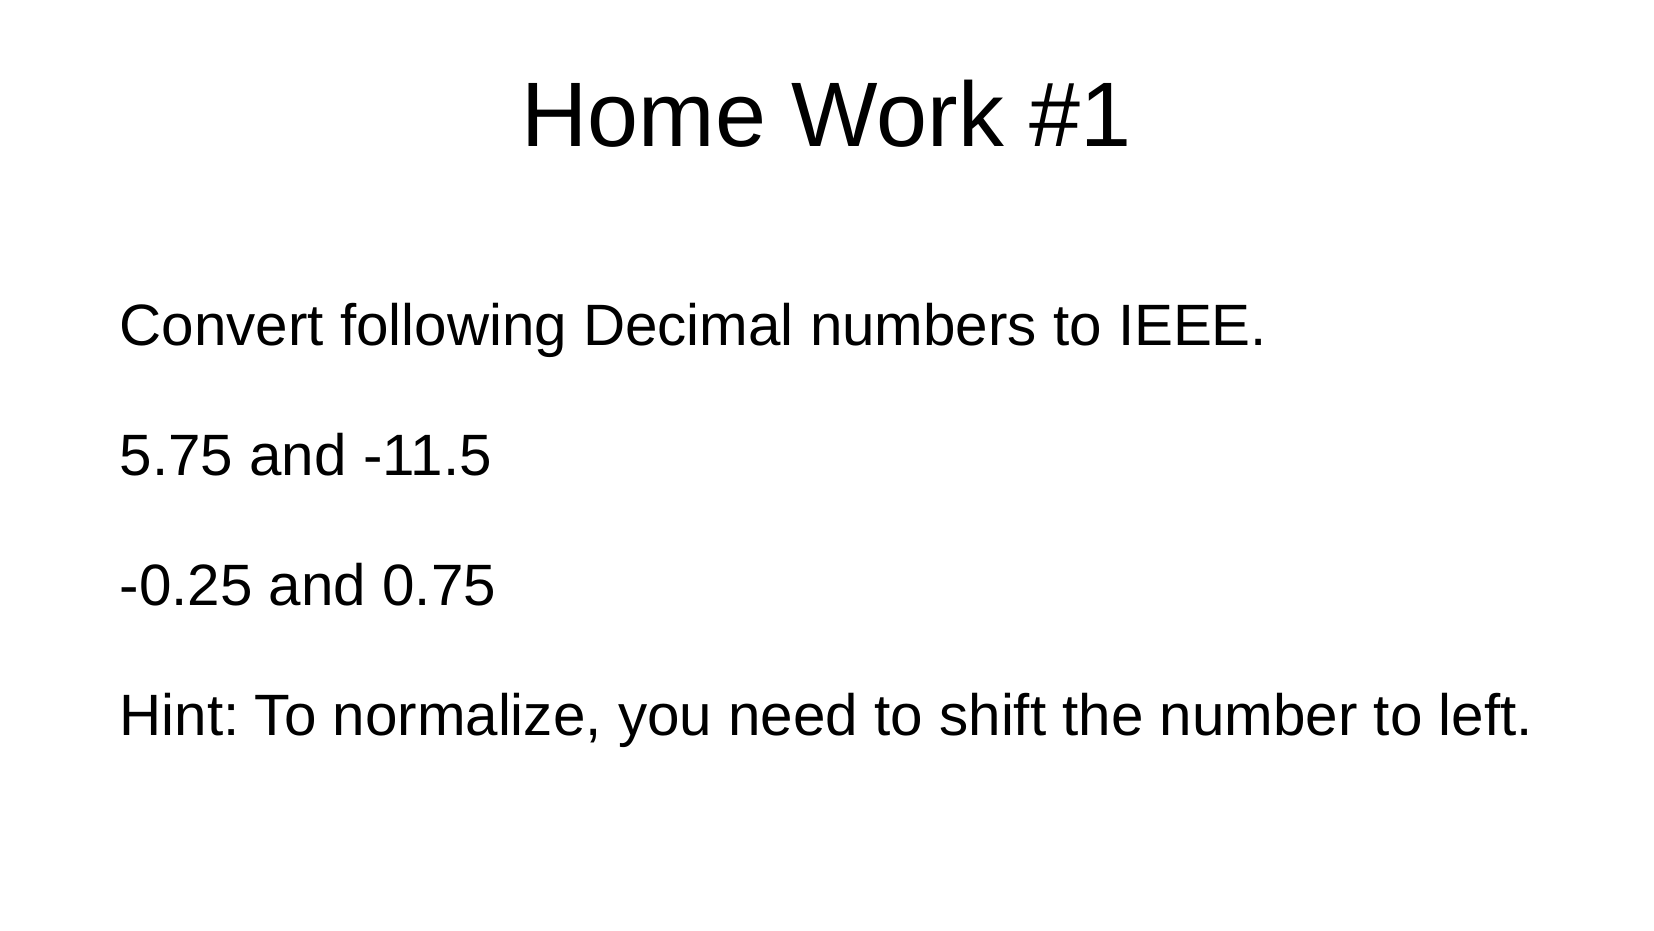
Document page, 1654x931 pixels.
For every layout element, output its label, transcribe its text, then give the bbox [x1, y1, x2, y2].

text_box Convert following Decimal numbers to IEEE. 5.75 and -11.5 -0.25 and 0.75 Hint: To normalize, you need to shift the number to left. [105, 285, 1621, 755]
title Home Work #1 [82, 37, 1571, 193]
